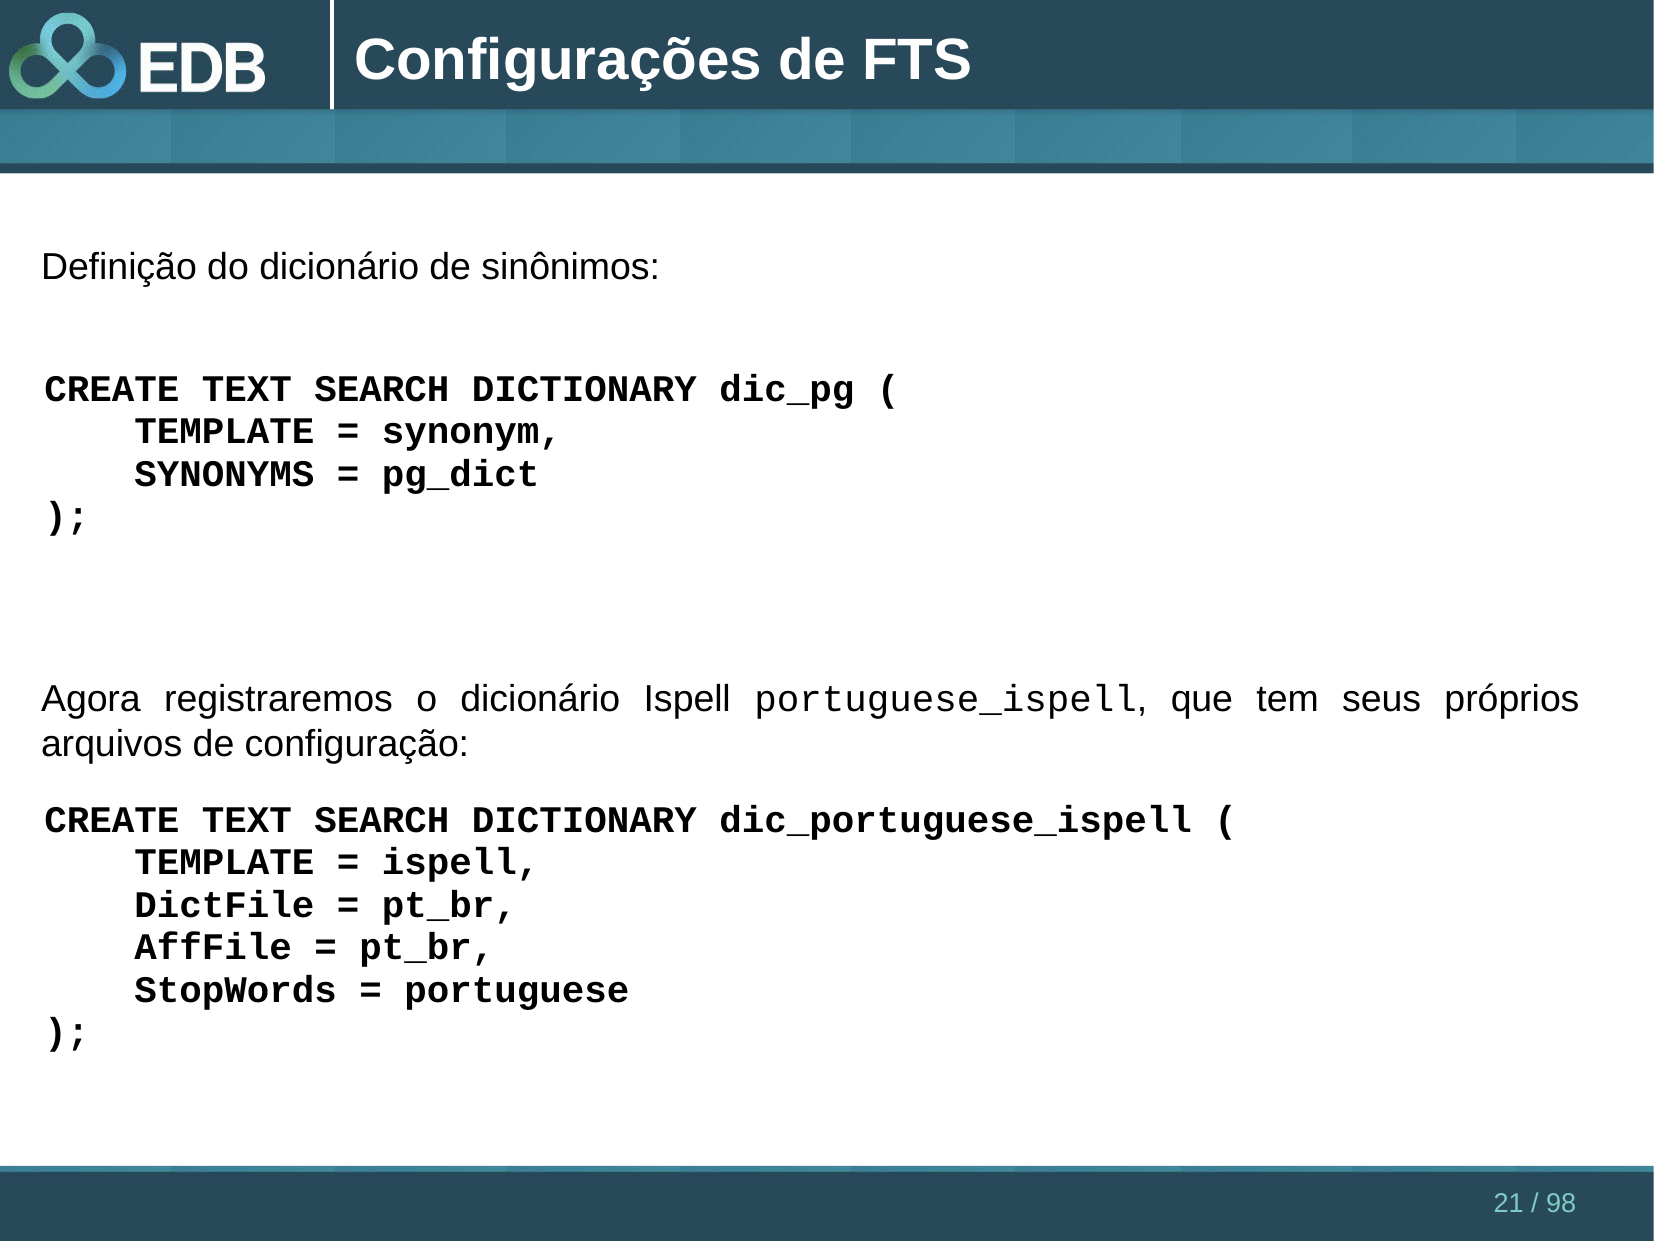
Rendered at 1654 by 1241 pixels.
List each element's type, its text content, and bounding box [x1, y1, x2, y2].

text_box CREATE TEXT SEARCH DICTIONARY dic_portuguese_ispell ( TEMPLATE = ispell, DictFile = pt_br, AffFile = pt_br, StopWords = portuguese ); [29, 793, 1270, 1064]
title Configurações de FTS [354, 26, 1595, 92]
text_box CREATE TEXT SEARCH DICTIONARY dic_pg ( TEMPLATE = synonym, SYNONYMS = pg_dict ); [29, 362, 945, 562]
text_box Agora registraremos o dicionário Ispell portuguese_ispell, que tem seus próprios arquivos de configuração: [26, 669, 1595, 772]
text_box Definição do dicionário de sinônimos: [26, 238, 1211, 296]
picture [0, 0, 1654, 1241]
